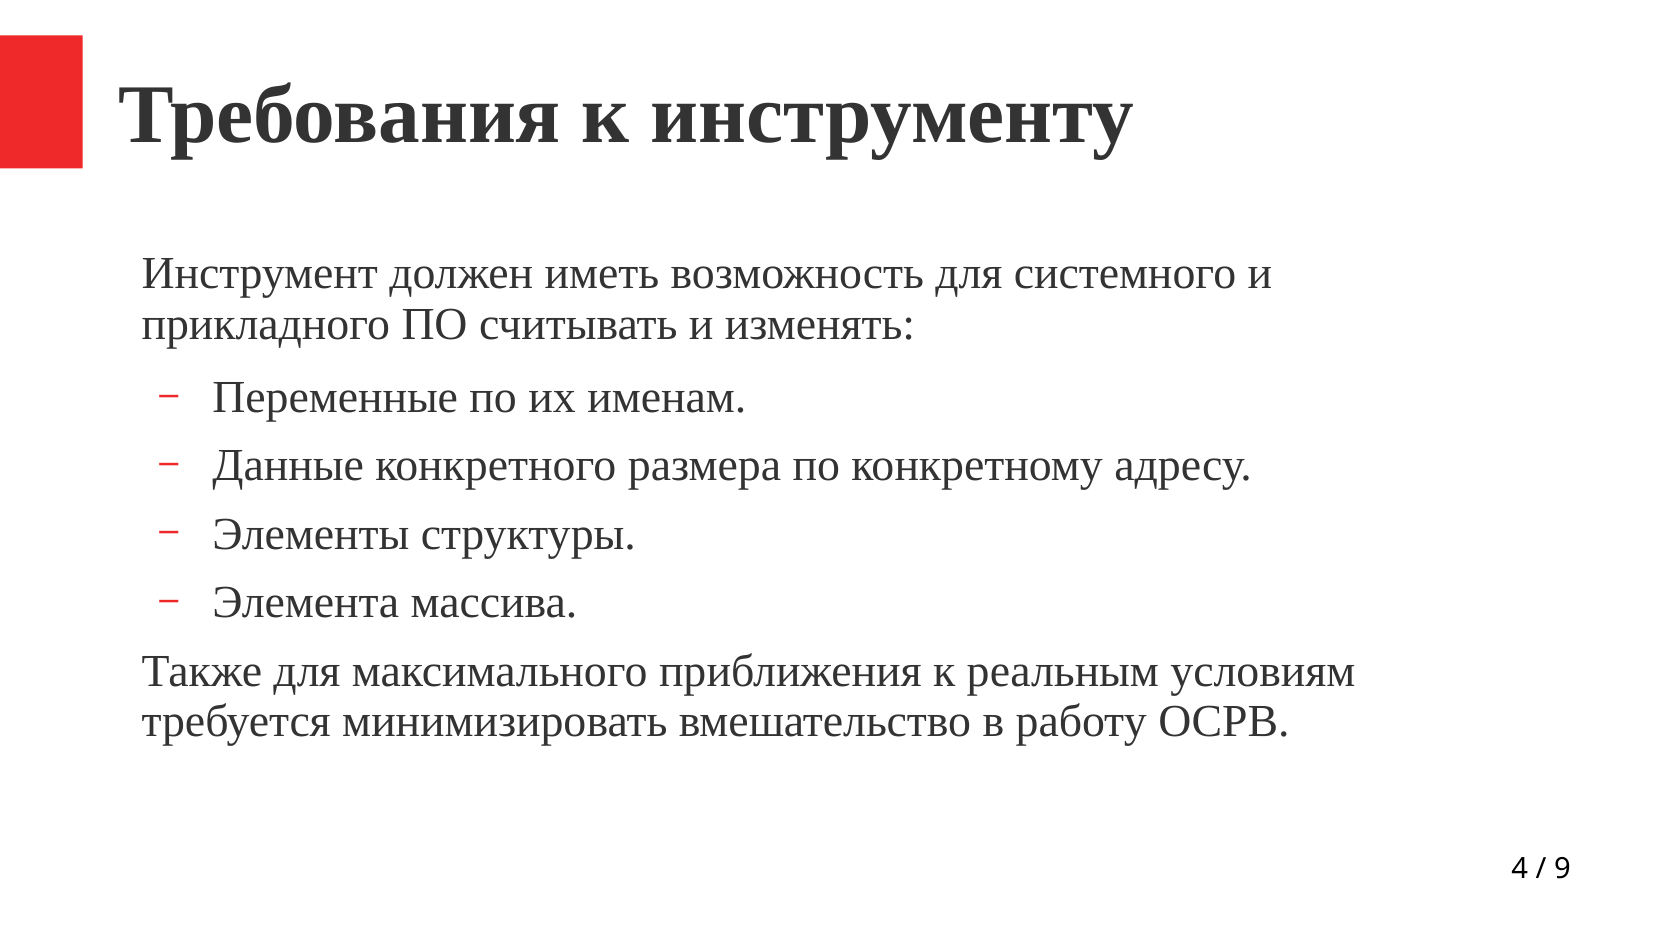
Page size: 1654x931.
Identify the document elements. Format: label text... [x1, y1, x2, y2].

title Требования к инструменту [118, 37, 1571, 193]
list Инструмент должен иметь возможность для системного и прикладного ПО считывать и изменять: Переменные по их именам. Данные конкретного размера по конкретному адресу. Элементы структуры. Элемента массива. Также для максимального приближения к реальным условиям требуется минимизировать вмешательство в работу ОСРВ. [70, 248, 1512, 806]
